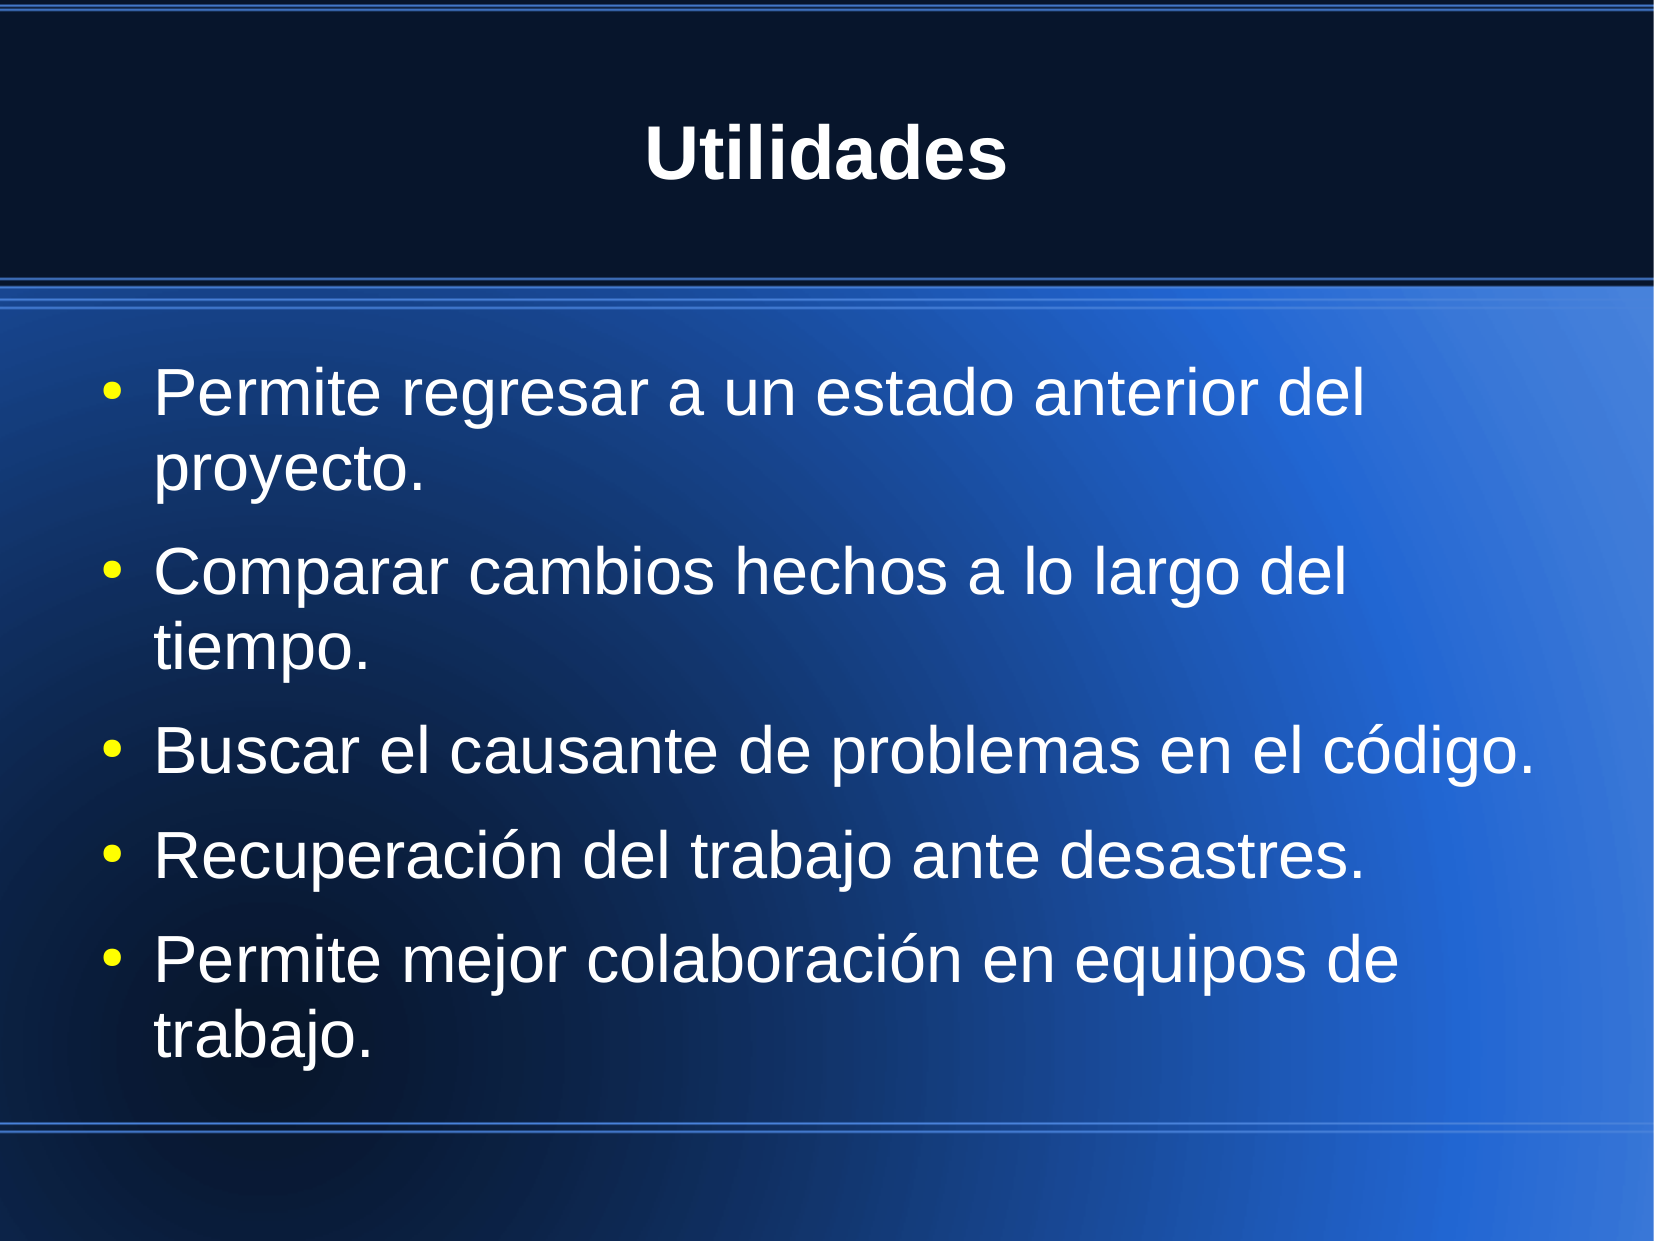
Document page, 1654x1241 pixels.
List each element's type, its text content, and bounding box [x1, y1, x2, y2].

list Permite regresar a un estado anterior del proyecto. Comparar cambios hechos a lo largo del tiempo. Buscar el causante de problemas en el código. Recuperación del trabajo ante desastres. Permite mejor colaboración en equipos de trabajo. [82, 355, 1571, 1075]
picture [0, 0, 1654, 1241]
title Utilidades [82, 49, 1571, 257]
